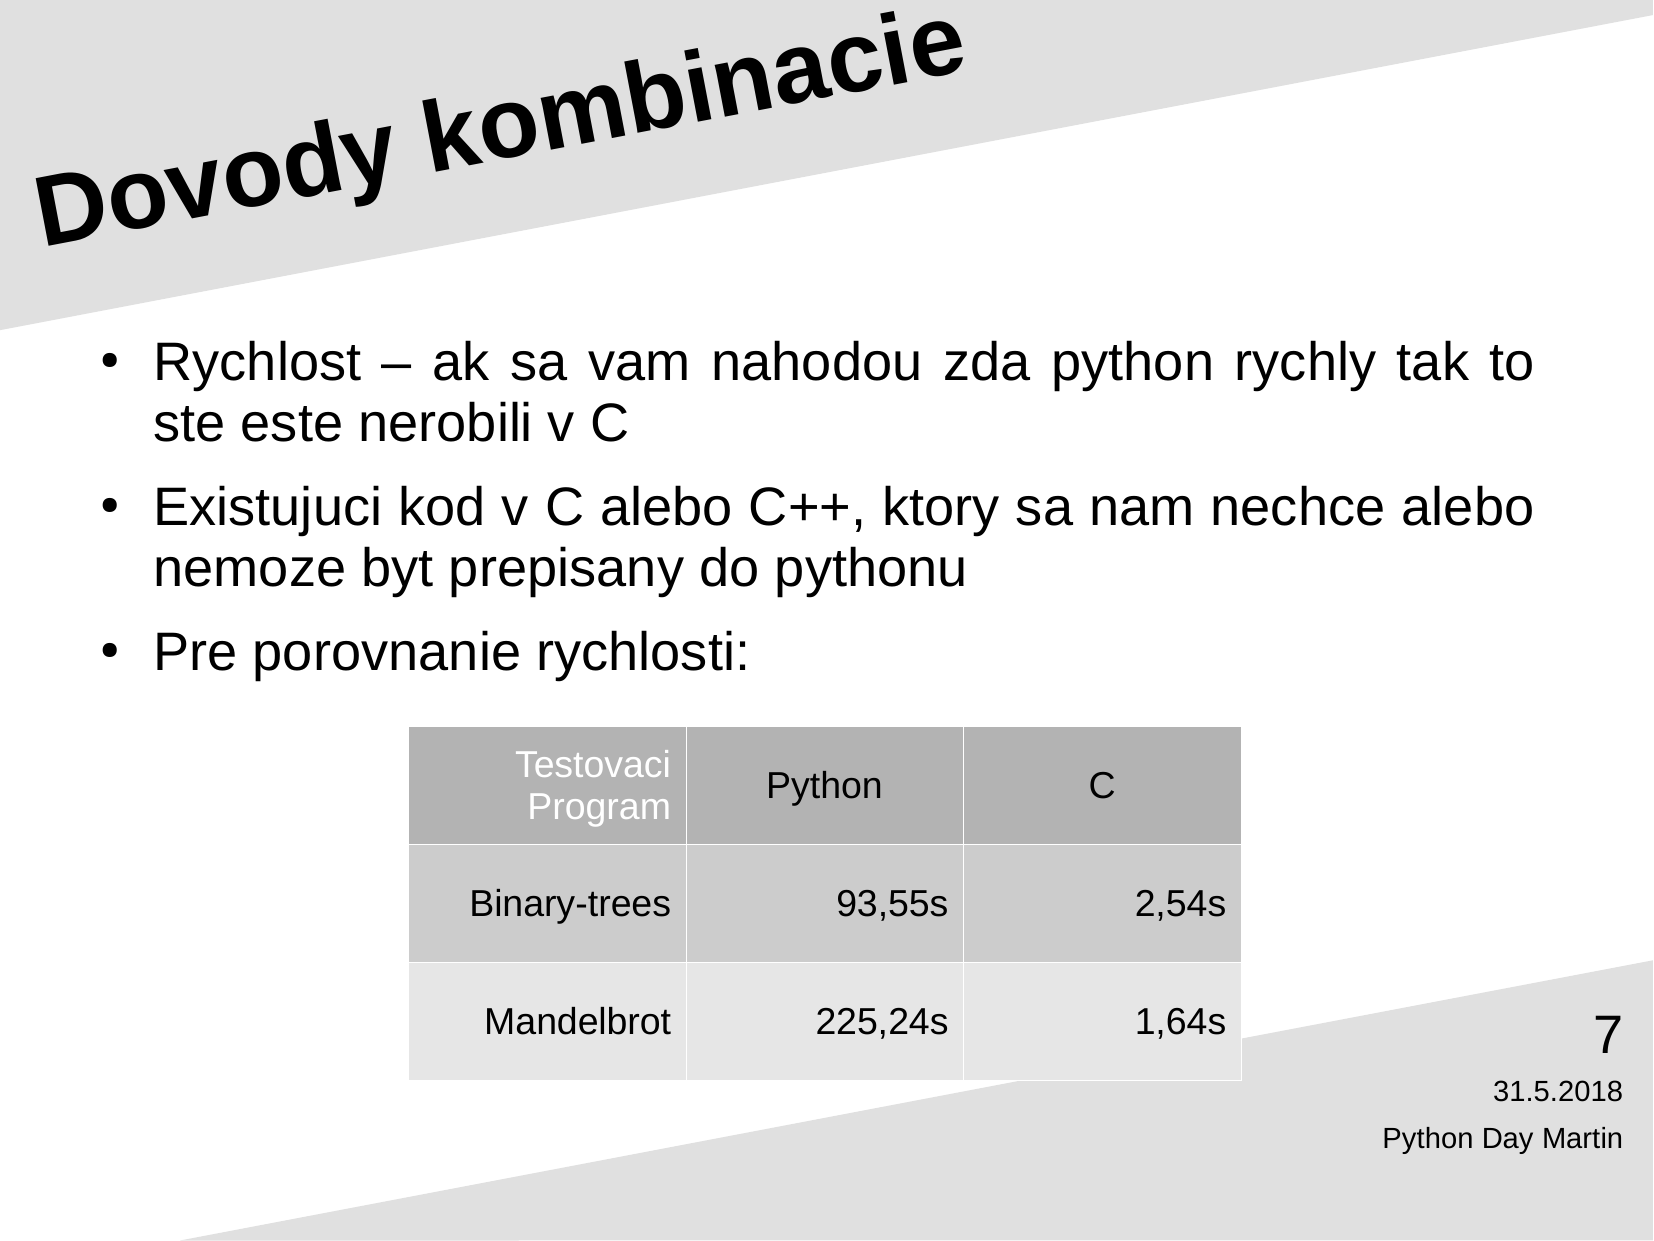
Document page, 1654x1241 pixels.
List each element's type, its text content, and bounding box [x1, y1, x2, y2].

table_cell 93,55s [687, 845, 963, 962]
table_cell 1,64s [964, 963, 1241, 1080]
table_cell Mandelbrot [409, 963, 686, 1080]
title Dovody kombinacie [16, 0, 1518, 315]
table_cell Binary-trees [409, 845, 686, 962]
table_header C [964, 727, 1241, 844]
table_header Python [687, 727, 963, 844]
table_cell 225,24s [687, 963, 963, 1080]
table_cell 2,54s [964, 845, 1241, 962]
list Rychlost – ak sa vam nahodou zda python rychly tak to ste este nerobili v C Existujuci kod v C alebo C++, ktory sa nam nechce alebo nemoze byt prepisany do pythonu Pre porovnanie rychlosti: [82, 331, 1538, 826]
table_header Testovaci Program [409, 727, 686, 844]
